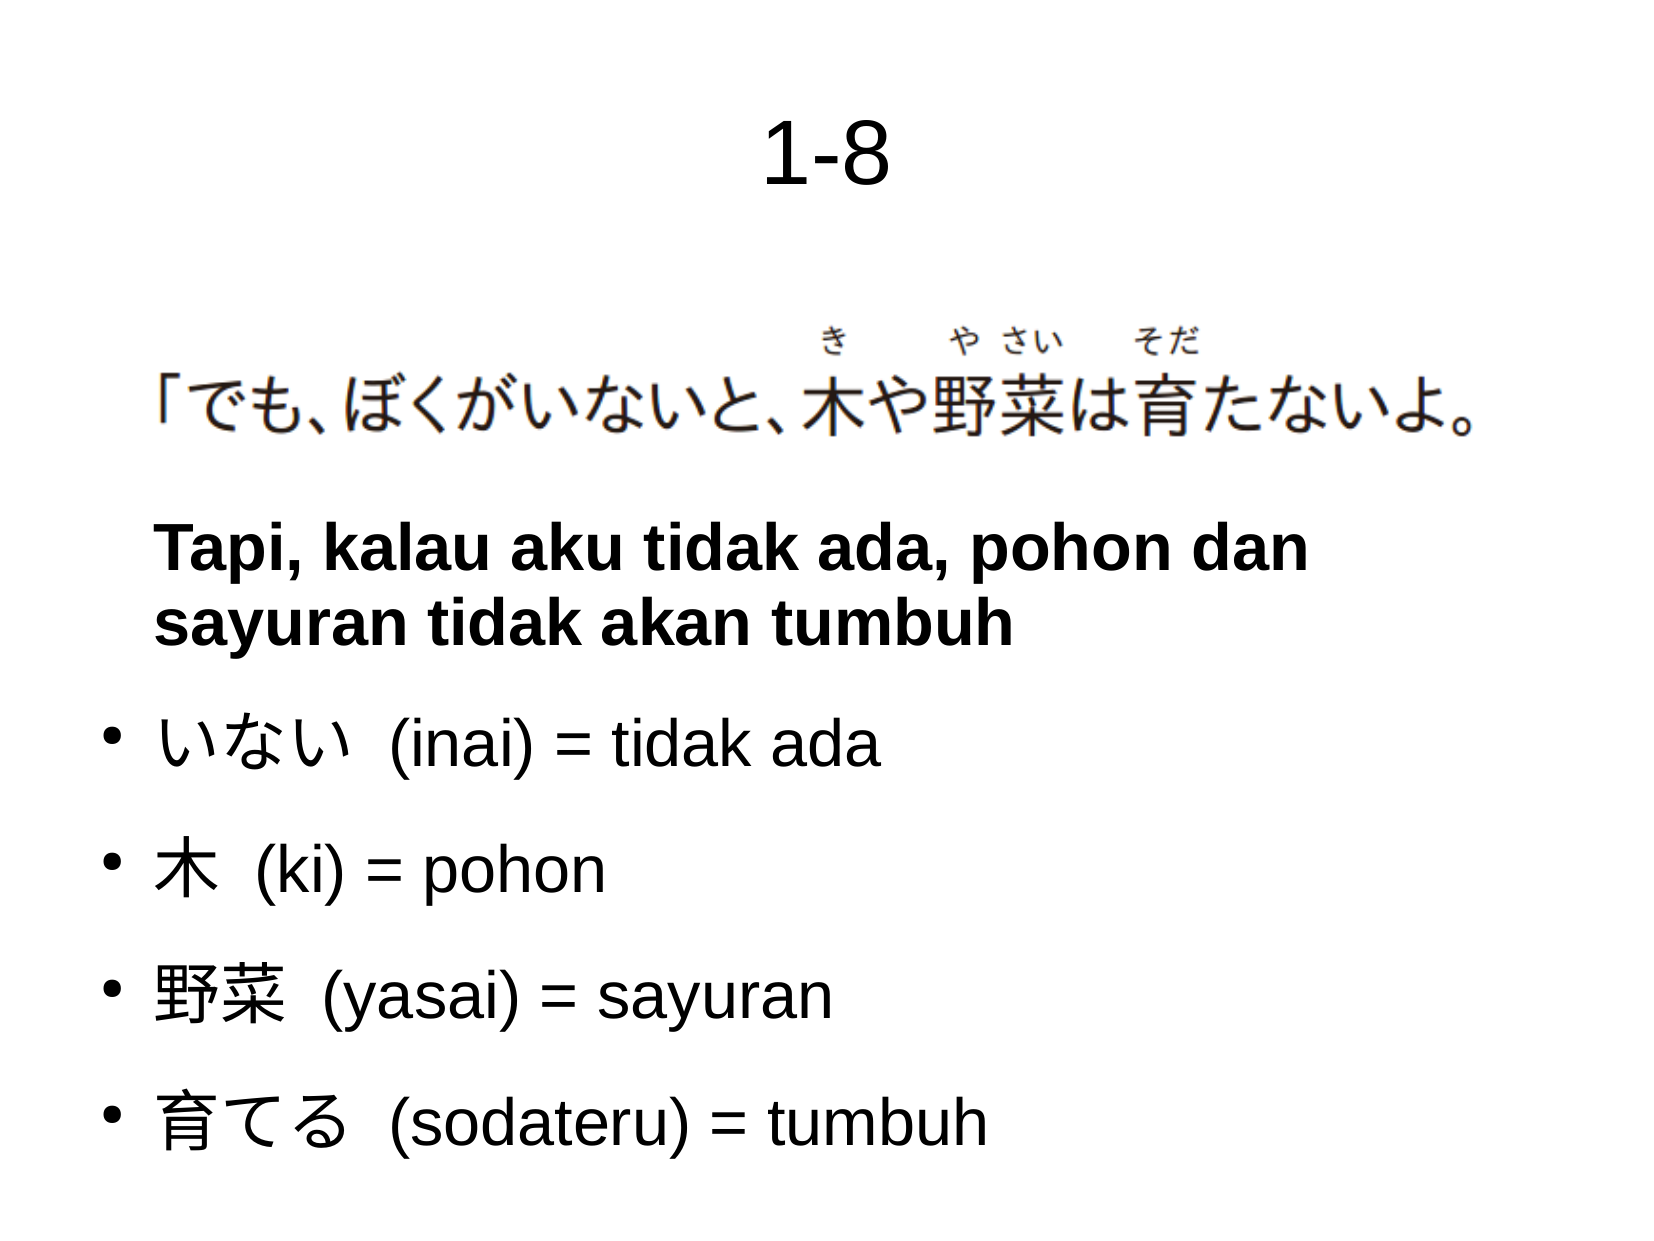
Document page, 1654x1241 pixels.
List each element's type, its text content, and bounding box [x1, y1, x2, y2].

title 1-8 [82, 49, 1571, 257]
list Tapi, kalau aku tidak ada, pohon dan sayuran tidak akan tumbuh いない (inai) = tidak ada 木 (ki) = pohon 野菜 (yasai) = sayuran 育てる (sodateru) = tumbuh [82, 510, 1571, 1186]
picture [150, 314, 1484, 451]
